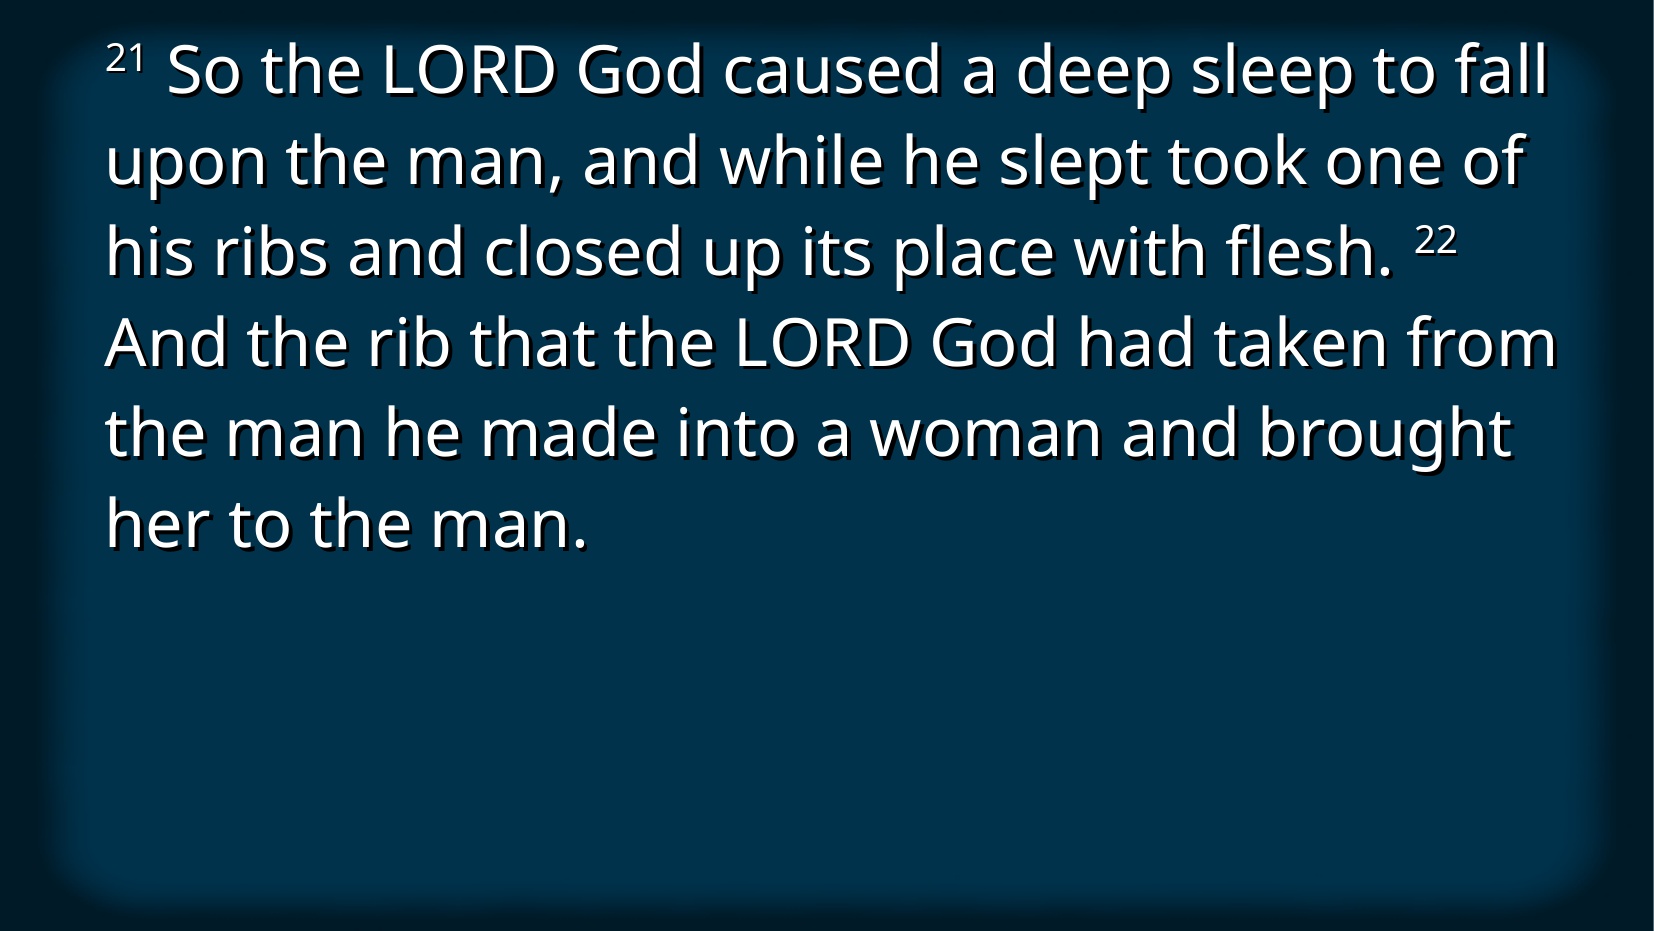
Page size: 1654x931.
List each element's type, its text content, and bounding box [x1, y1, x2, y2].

text_box 21 So the LORD God caused a deep sleep to fall upon the man, and while he slept took one of his ribs and closed up its place with flesh. 22 And the rib that the LORD God had taken from the man he made into a woman and brought her to the man. [90, 15, 1576, 563]
picture [0, 0, 1654, 931]
